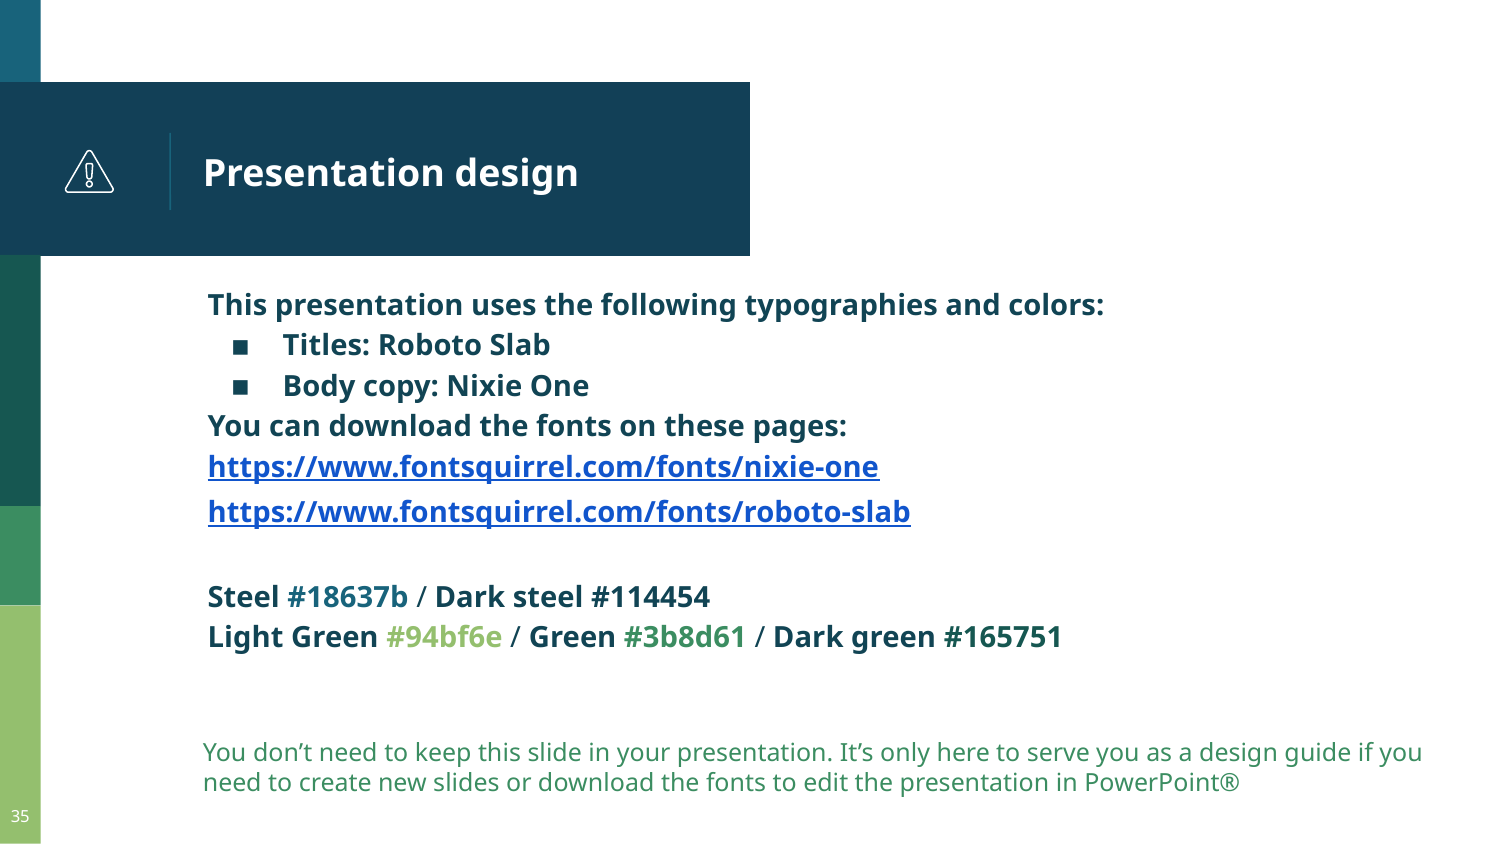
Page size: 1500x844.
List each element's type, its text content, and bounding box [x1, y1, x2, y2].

title Presentation design [187, 87, 715, 256]
text_box You don’t need to keep this slide in your presentation. It’s only here to serve you as a design guide if you need to create new slides or download the fonts to edit the presentation in PowerPoint® [187, 721, 1451, 810]
list This presentation uses the following typographies and colors: Titles: Roboto Slab Body copy: Nixie One You can download the fonts on these pages: https://www.fontsquirrel.com/fonts/nixie-one https://www.fontsquirrel.com/fonts/roboto-slab Steel #18637b / Dark steel #114454 Light Green #94bf6e / Green #3b8d61 / Dark green #165751 [192, 271, 1425, 634]
slide_number <number> [0, 790, 49, 844]
